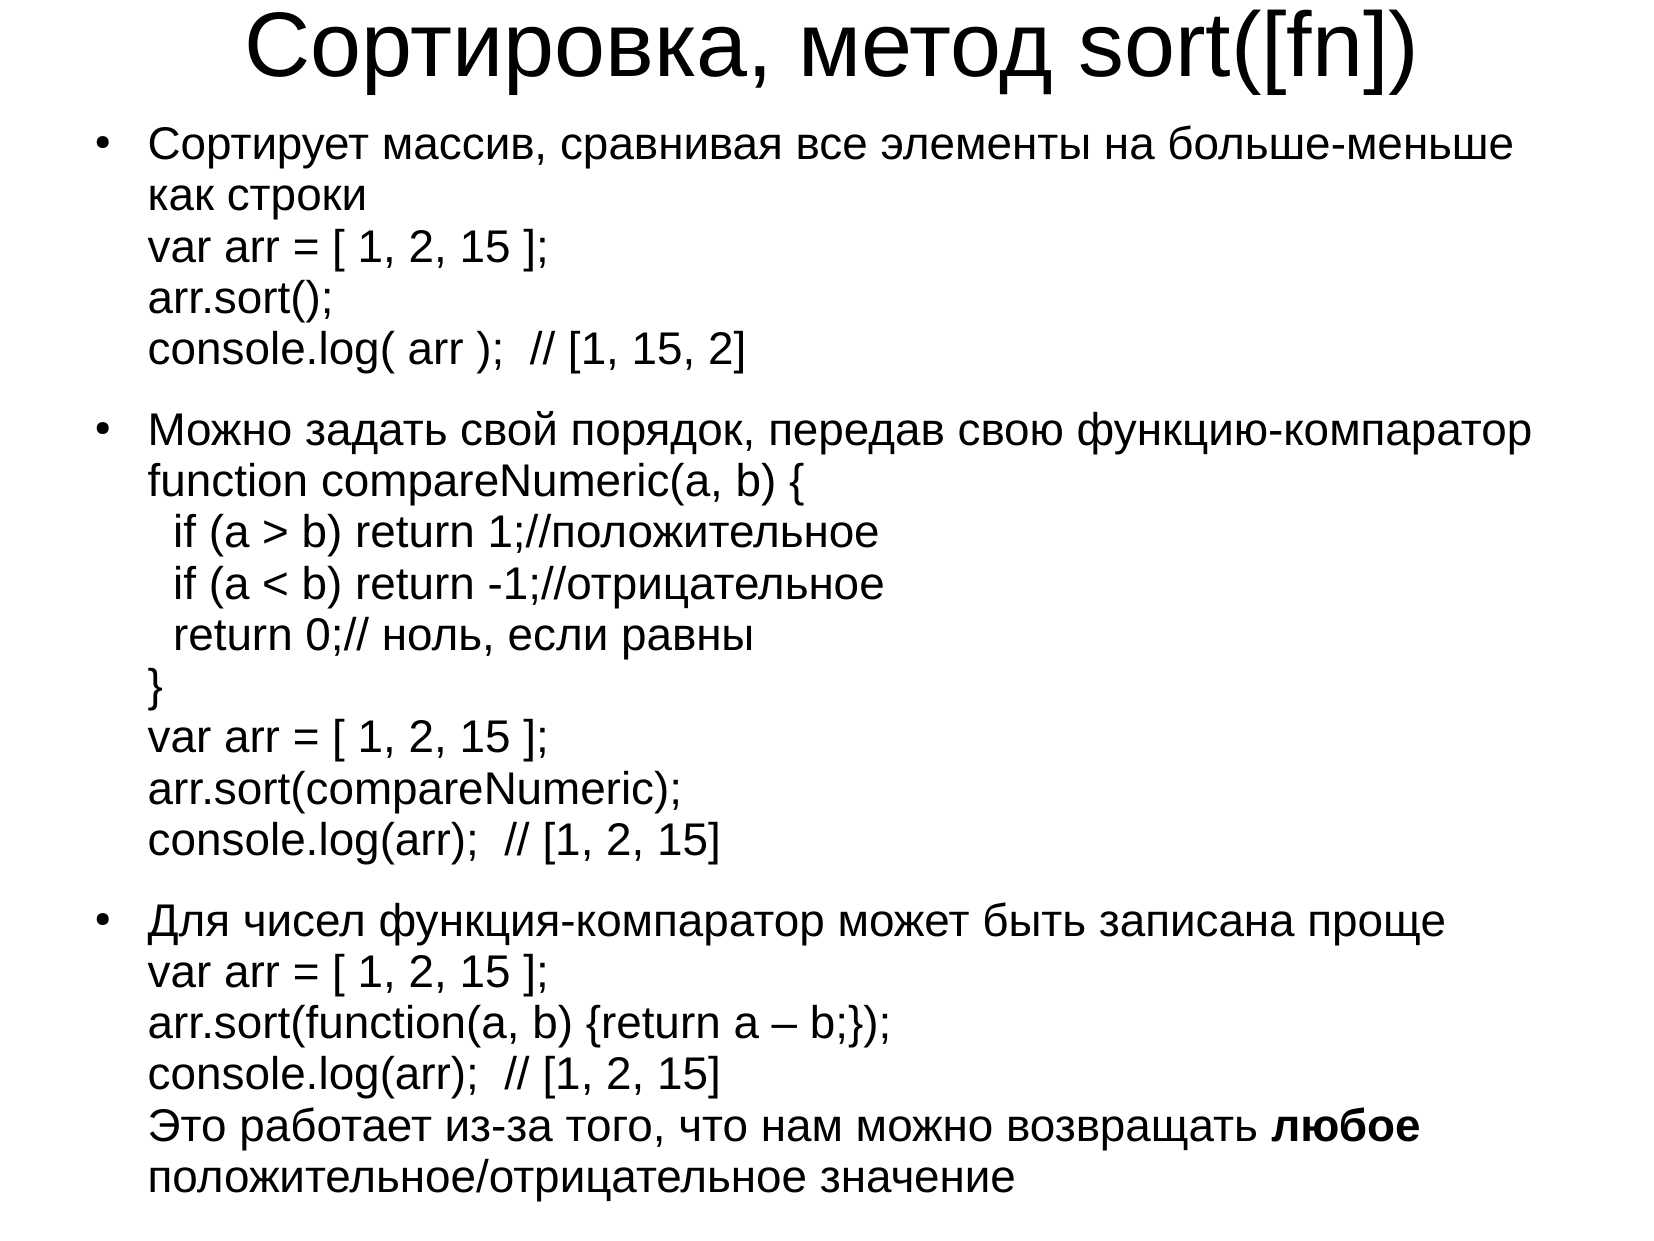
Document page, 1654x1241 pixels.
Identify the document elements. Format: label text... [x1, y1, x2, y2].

title Сортировка, метод sort([fn]) [88, 0, 1577, 148]
list Сортирует массив, сравнивая все элементы на больше-меньше как строки var arr = [ 1, 2, 15 ]; arr.sort(); console.log( arr ); // [1, 15, 2] Можно задать свой порядок, передав свою функцию-компаратор function compareNumeric(a, b) { if (a > b) return 1;//положительное if (a < b) return -1;//отрицательное return 0;// ноль, если равны } var arr = [ 1, 2, 15 ]; arr.sort(compareNumeric); console.log(arr); // [1, 2, 15] Для чисел функция-компаратор может быть записана проще var arr = [ 1, 2, 15 ]; arr.sort(function(a, b) {return a – b;}); console.log(arr); // [1, 2, 15] Это работает из-за того, что нам можно возвращать любое положительное/отрицательное значение [76, 118, 1565, 1200]
